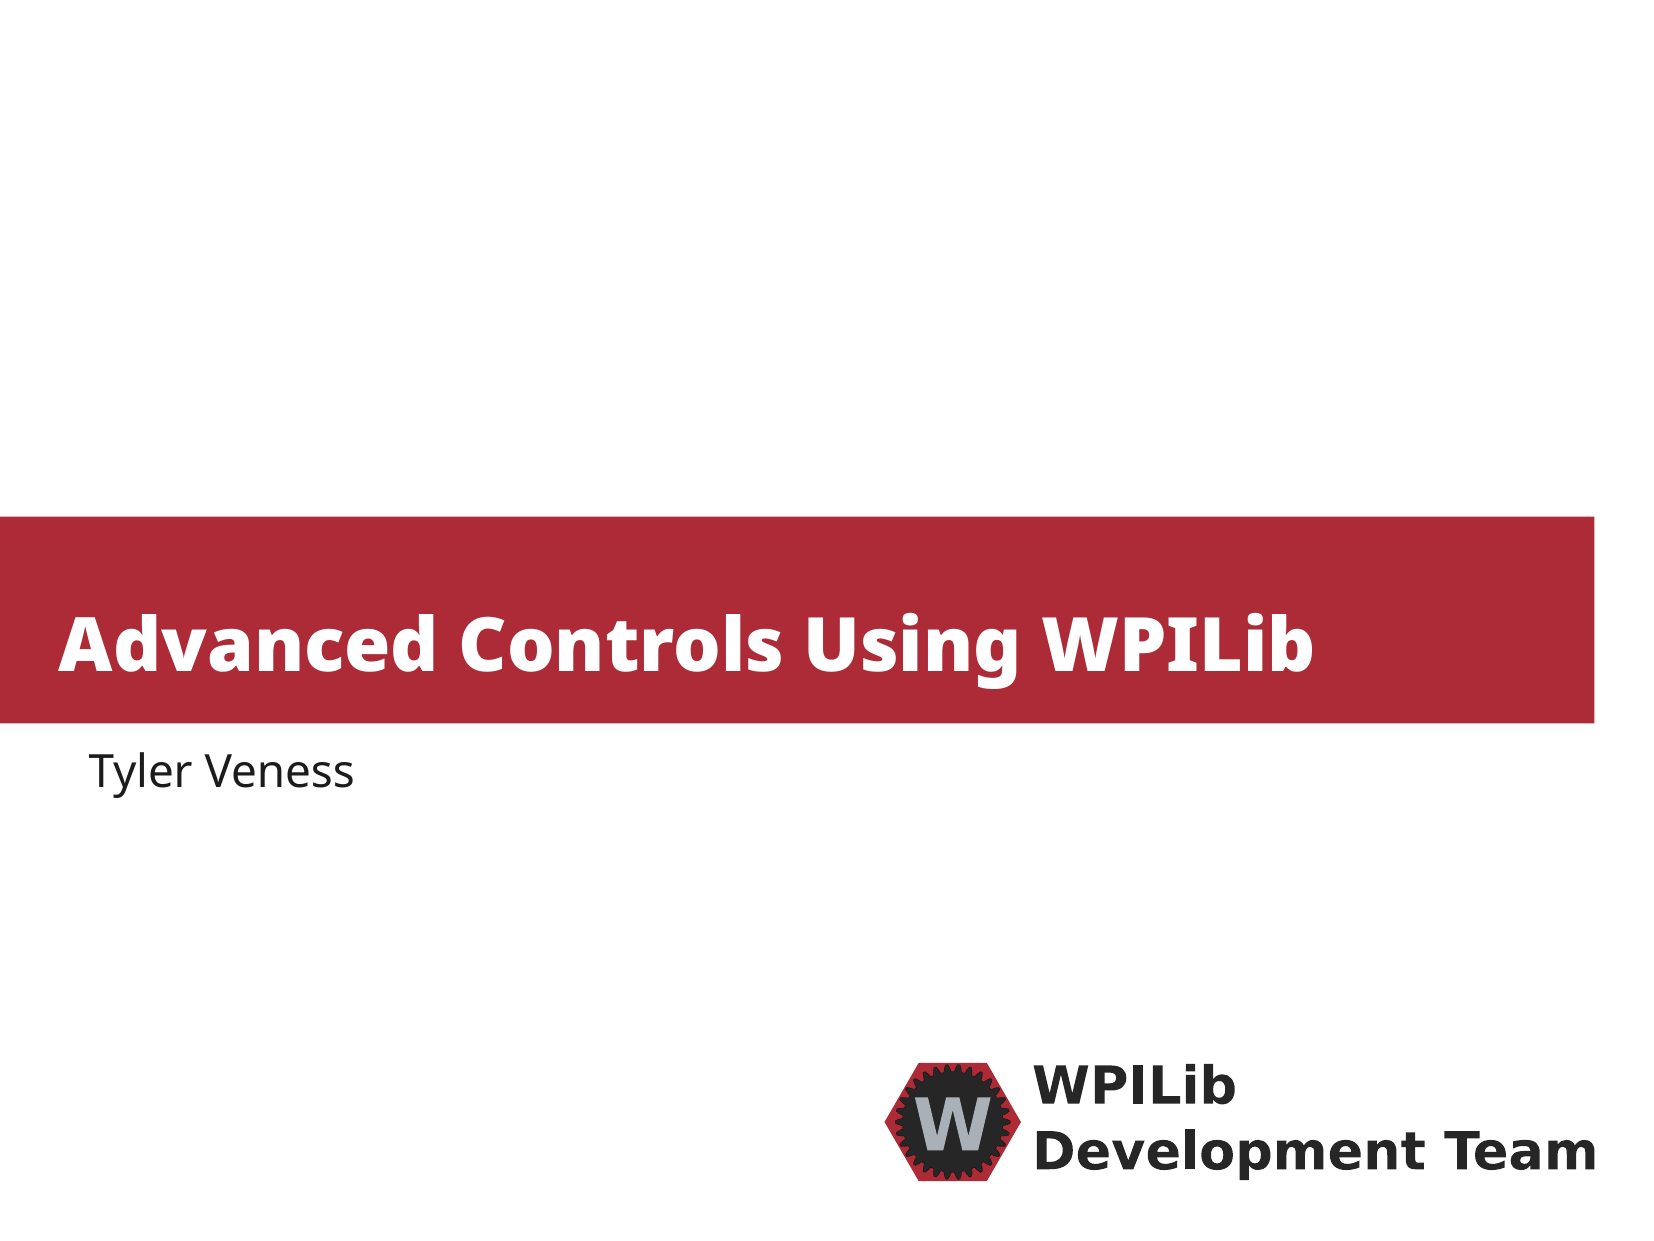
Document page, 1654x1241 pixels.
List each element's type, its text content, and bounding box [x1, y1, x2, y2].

subtitle Tyler Veness [88, 738, 1595, 1182]
title Advanced Controls Using WPILib [59, 546, 1595, 694]
